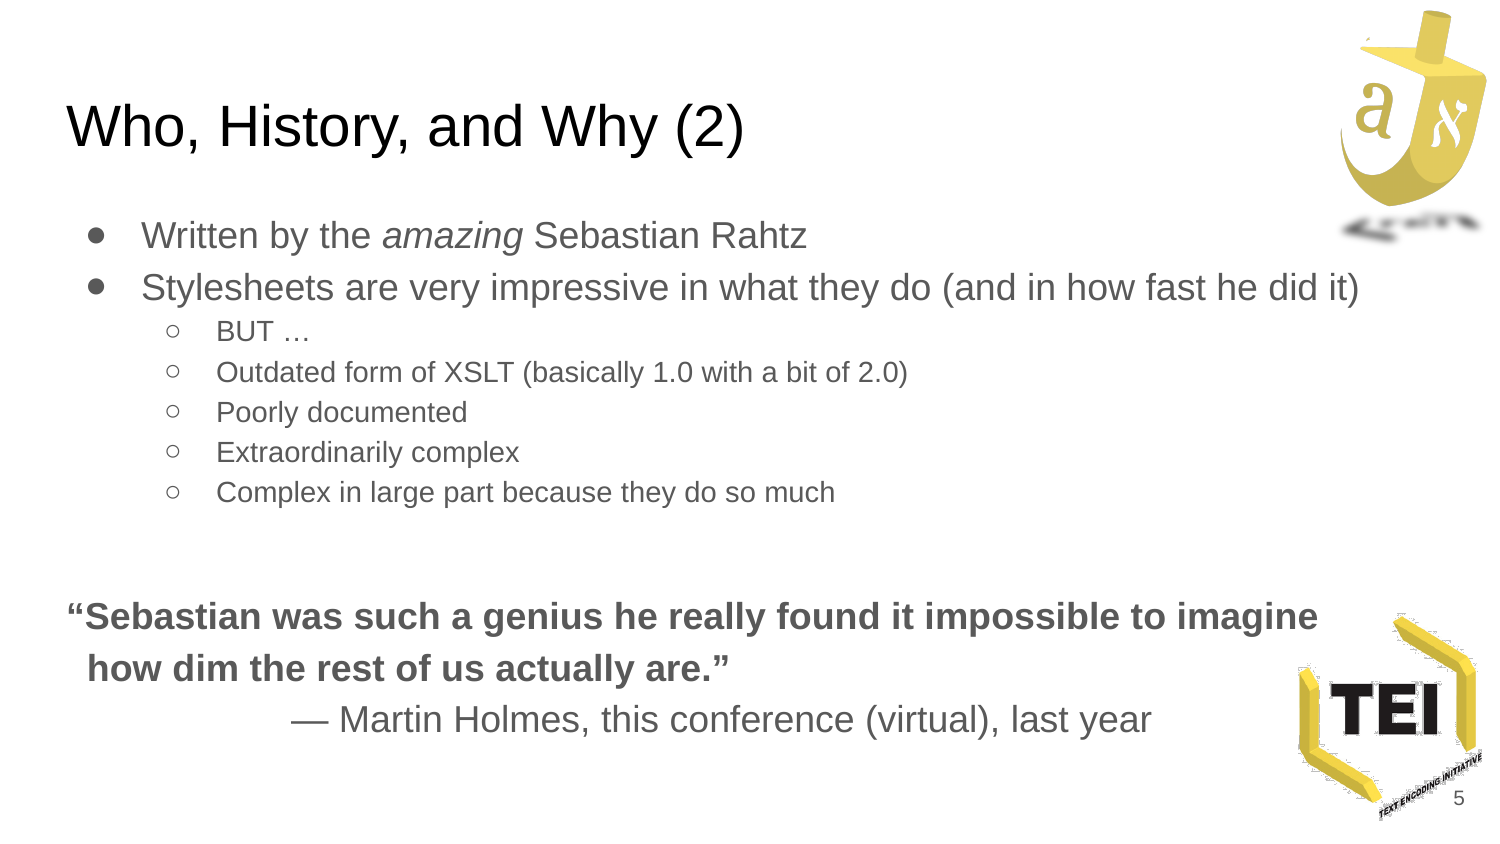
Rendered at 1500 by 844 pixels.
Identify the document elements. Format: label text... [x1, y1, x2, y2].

slide_number <number> [1389, 764, 1480, 830]
picture [1324, 0, 1497, 250]
list Written by the amazing Sebastian Rahtz Stylesheets are very impressive in what they do (and in how fast he did it) BUT … Outdated form of XSLT (basically 1.0 with a bit of 2.0) Poorly documented Extraordinarily complex Complex in large part because they do so much “Sebastian was such a genius he really found it impossible to imagine how dim the rest of us actually are.” — Martin Holmes, this conference (virtual), last year [51, 189, 1449, 750]
title Who, History, and Why (2) [51, 72, 1449, 167]
picture [1275, 604, 1500, 830]
